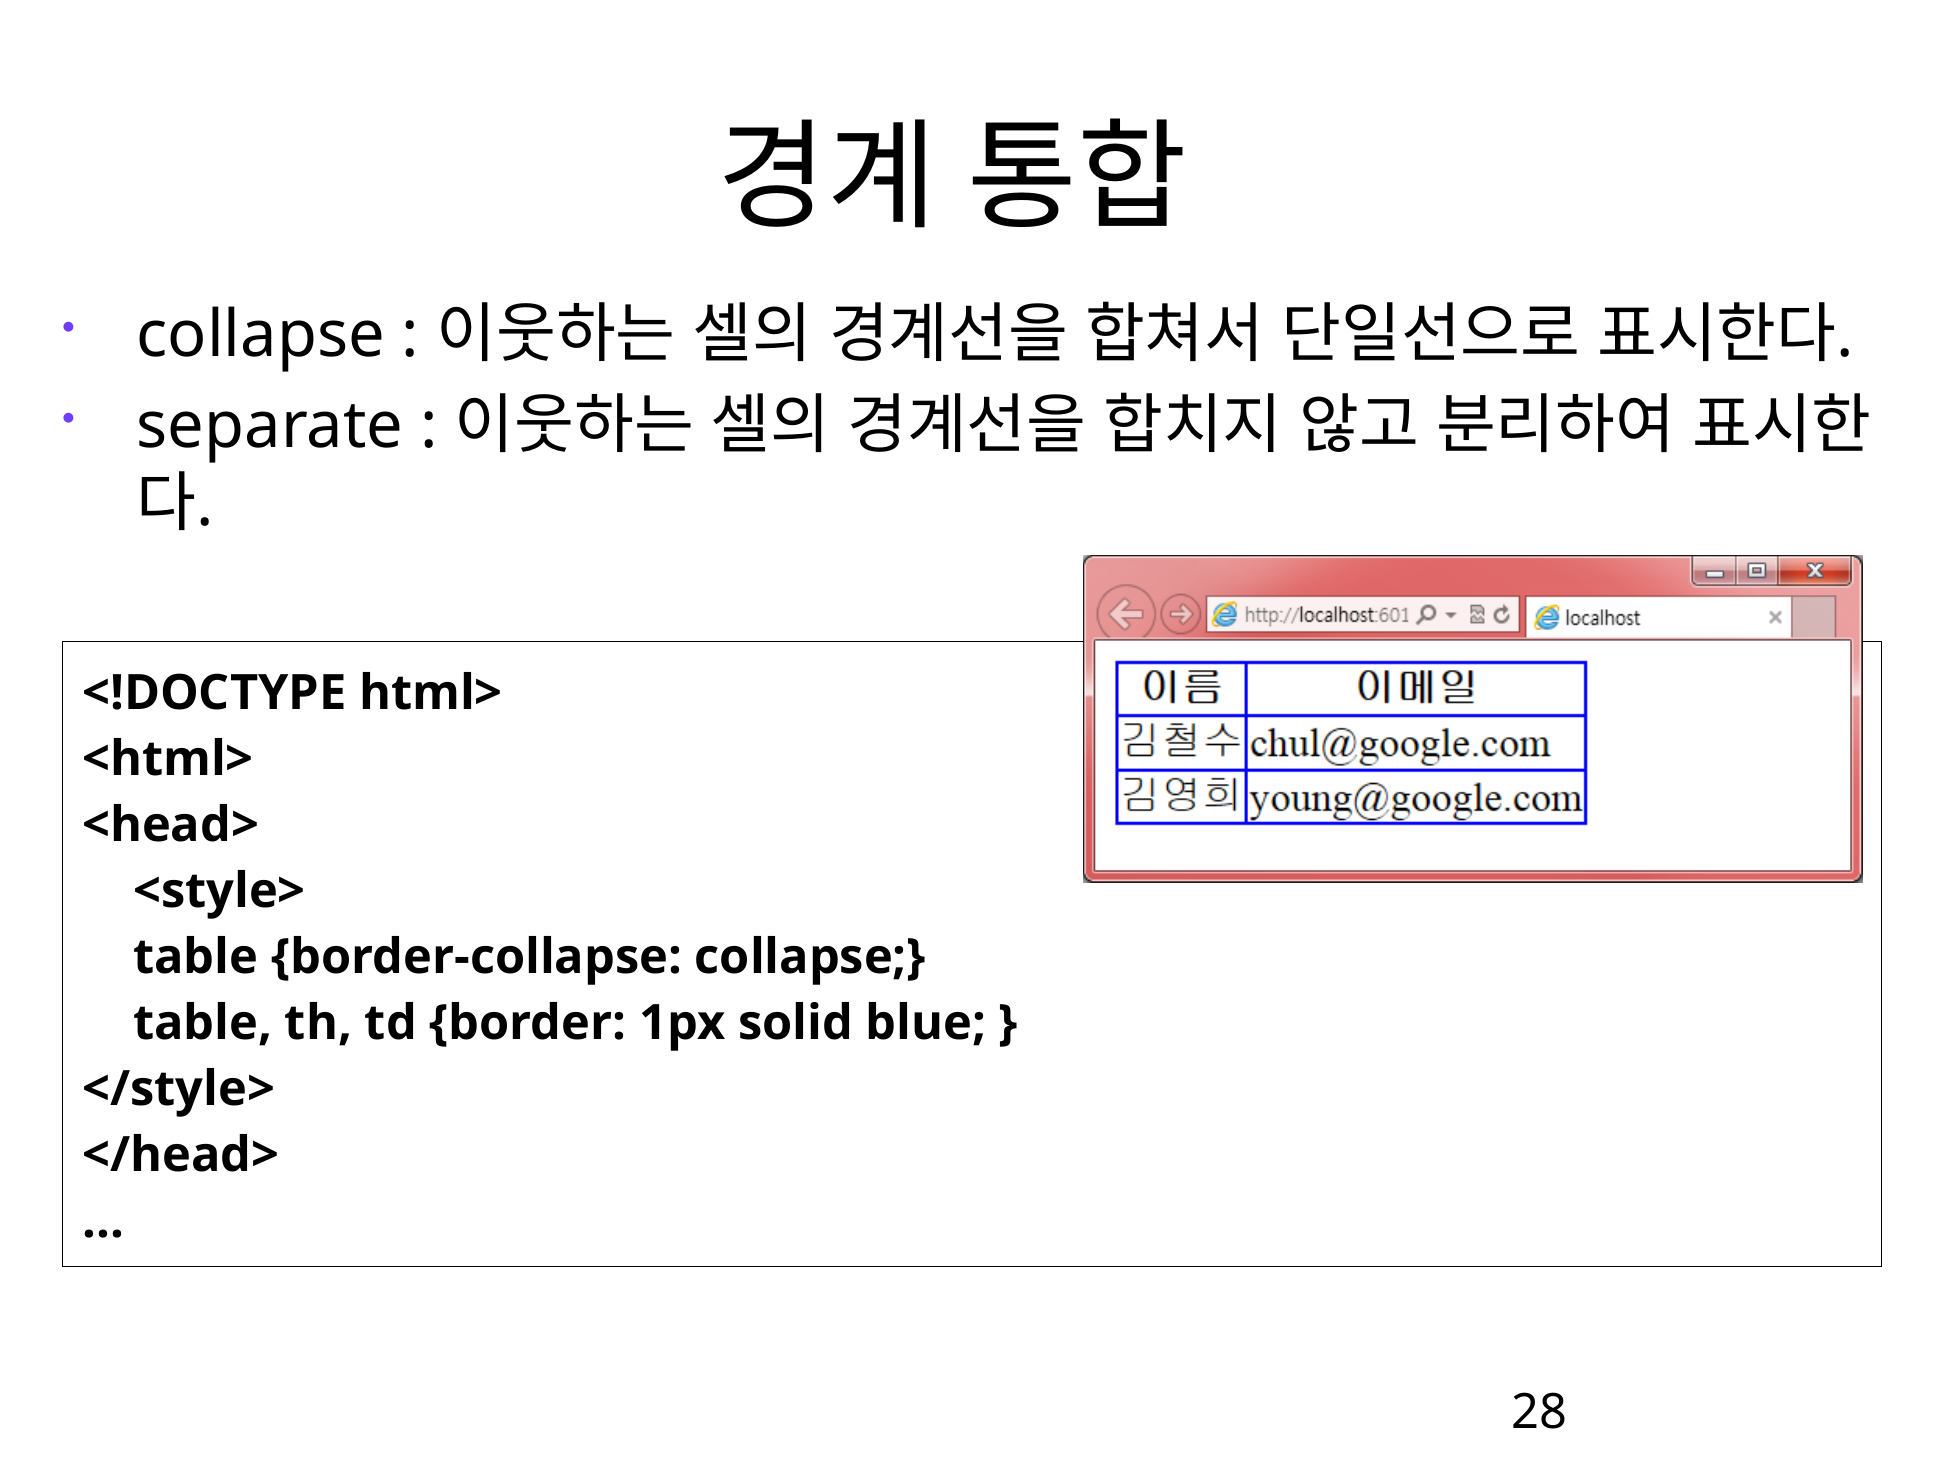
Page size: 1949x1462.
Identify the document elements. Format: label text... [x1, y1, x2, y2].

picture [1083, 555, 1863, 883]
slide_number <숫자> [1496, 1372, 1899, 1462]
text_box <!DOCTYPE html> <html> <head> <style> table {border-collapse: collapse;} table, th, td {border: 1px solid blue; } </style> </head> ... [62, 641, 1882, 1267]
title 경계 통합 [156, 92, 1749, 255]
list collapse : 이웃하는 셀의 경계선을 합쳐서 단일선으로 표시한다. separate : 이웃하는 셀의 경계선을 합치지 않고 분리하여 표시한다. [48, 284, 1897, 1343]
